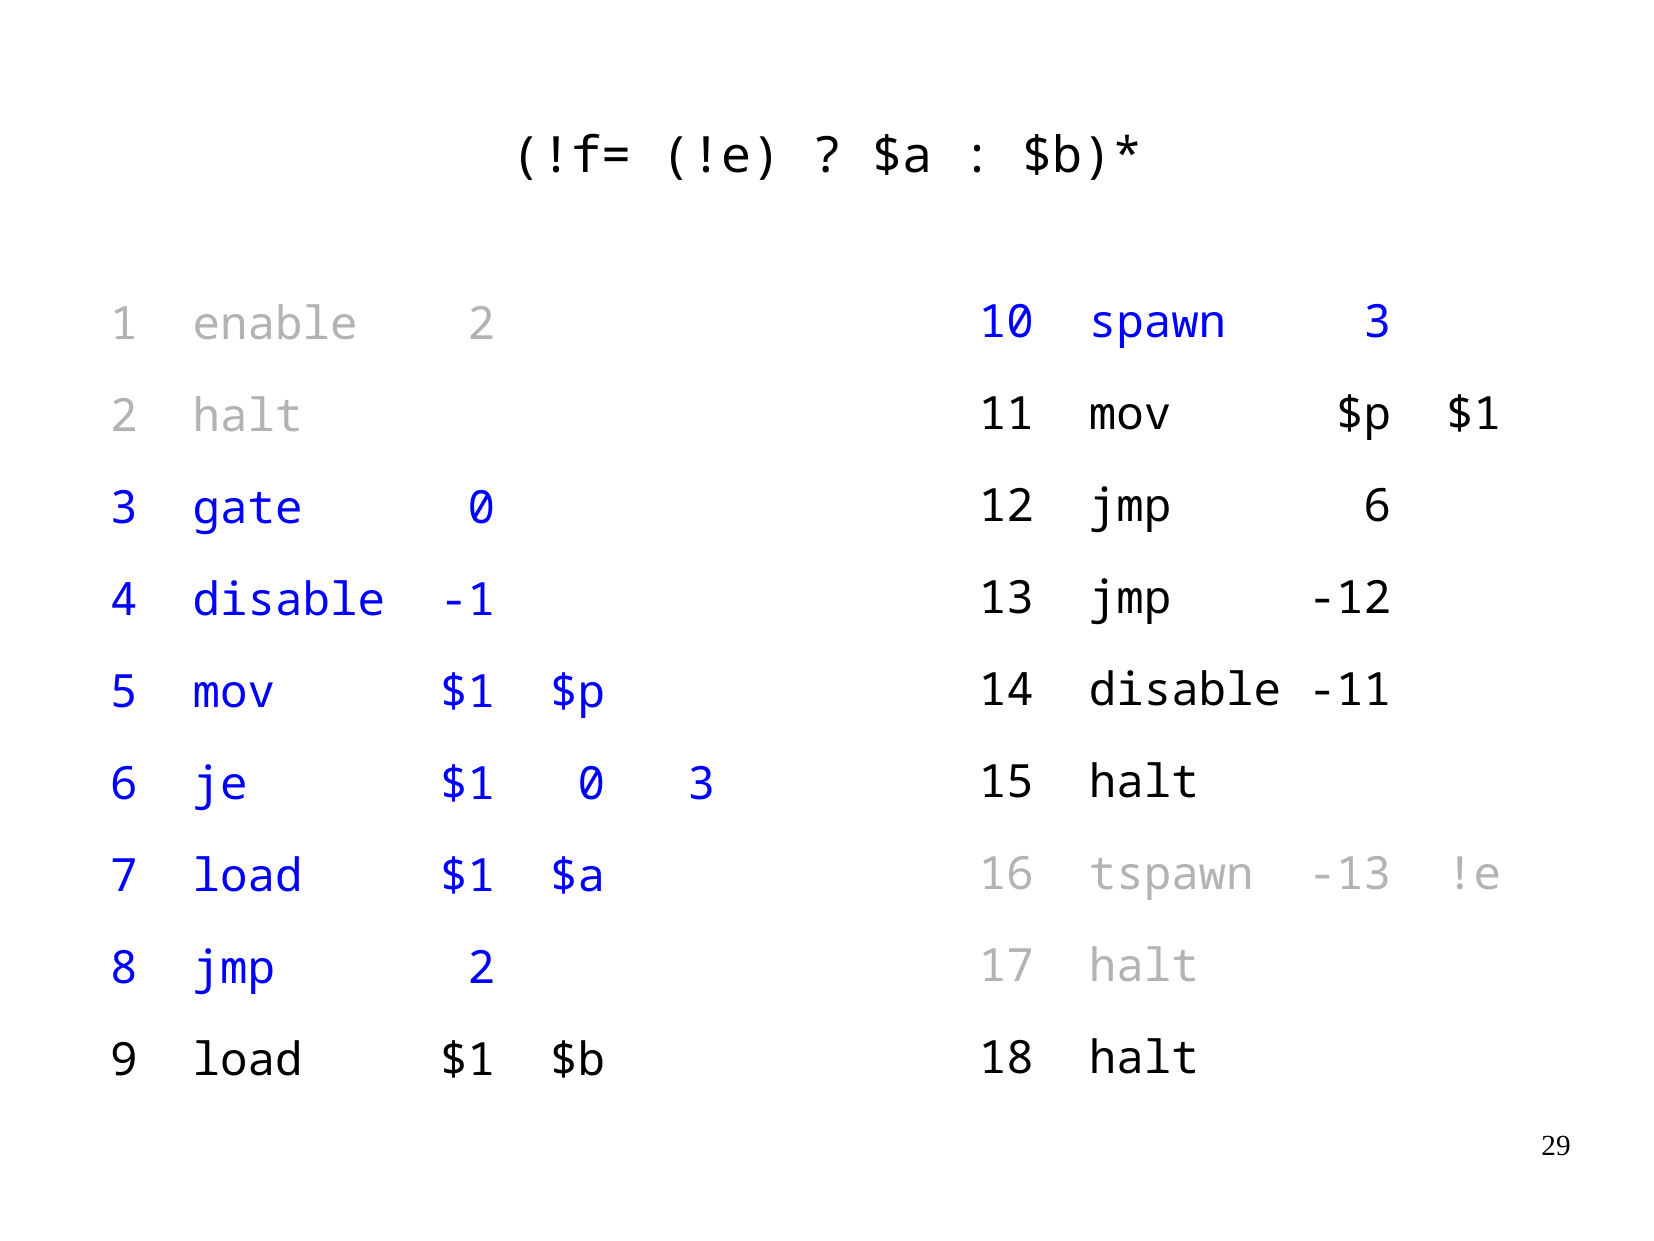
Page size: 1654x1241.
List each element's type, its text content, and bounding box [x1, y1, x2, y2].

title (!f= (!e) ? $a : $b)* [82, 49, 1571, 257]
list 1 enable 2 2 halt 3 gate 0 4 disable -1 5 mov $1 $p 6 je $1 0 3 7 load $1 $a 8 jmp 2 9 load $1 $b [82, 290, 826, 1109]
list 10 spawn 3 11 mov $p $1 12 jmp 6 13 jmp -12 14 disable -11 15 halt 16 tspawn -13 !e 17 halt 18 halt [978, 288, 1576, 1107]
